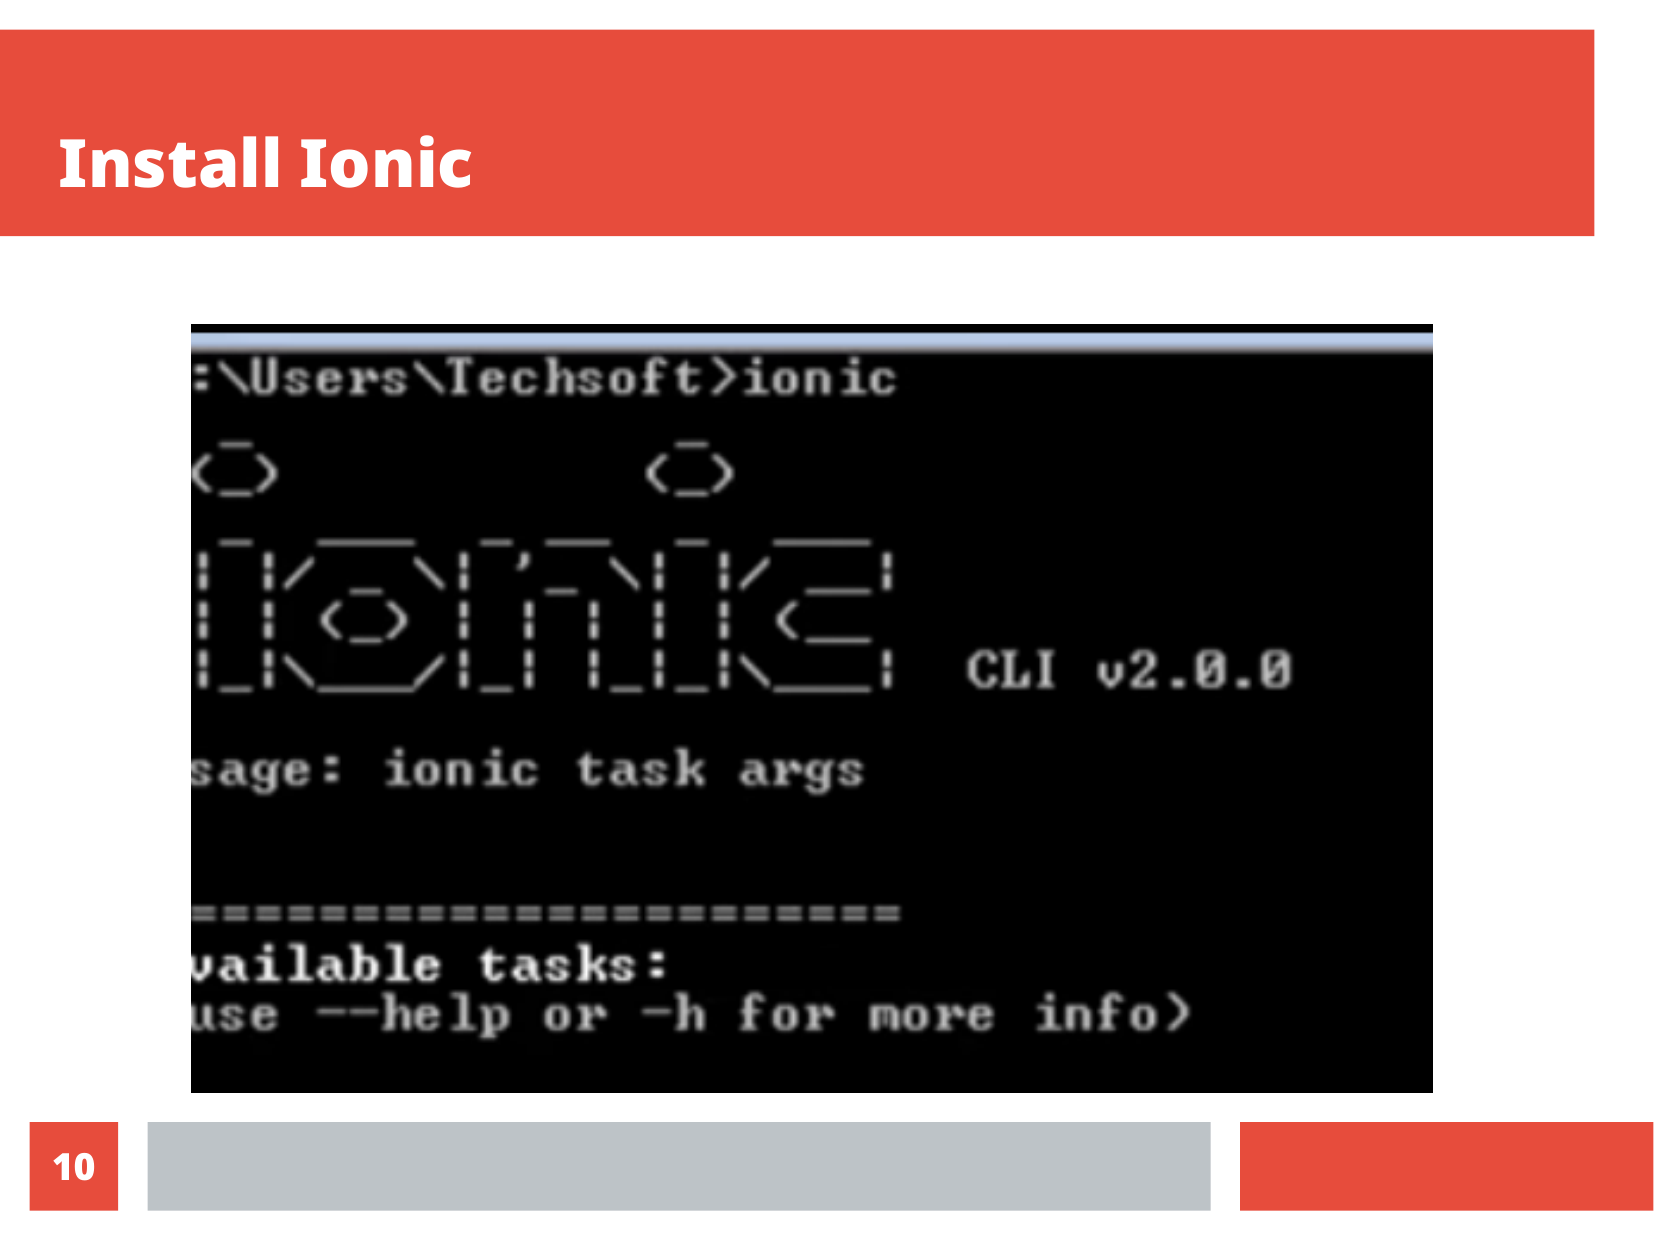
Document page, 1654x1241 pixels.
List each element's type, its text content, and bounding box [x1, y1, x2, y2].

title Install Ionic [59, 59, 1595, 207]
picture [191, 324, 1433, 1093]
